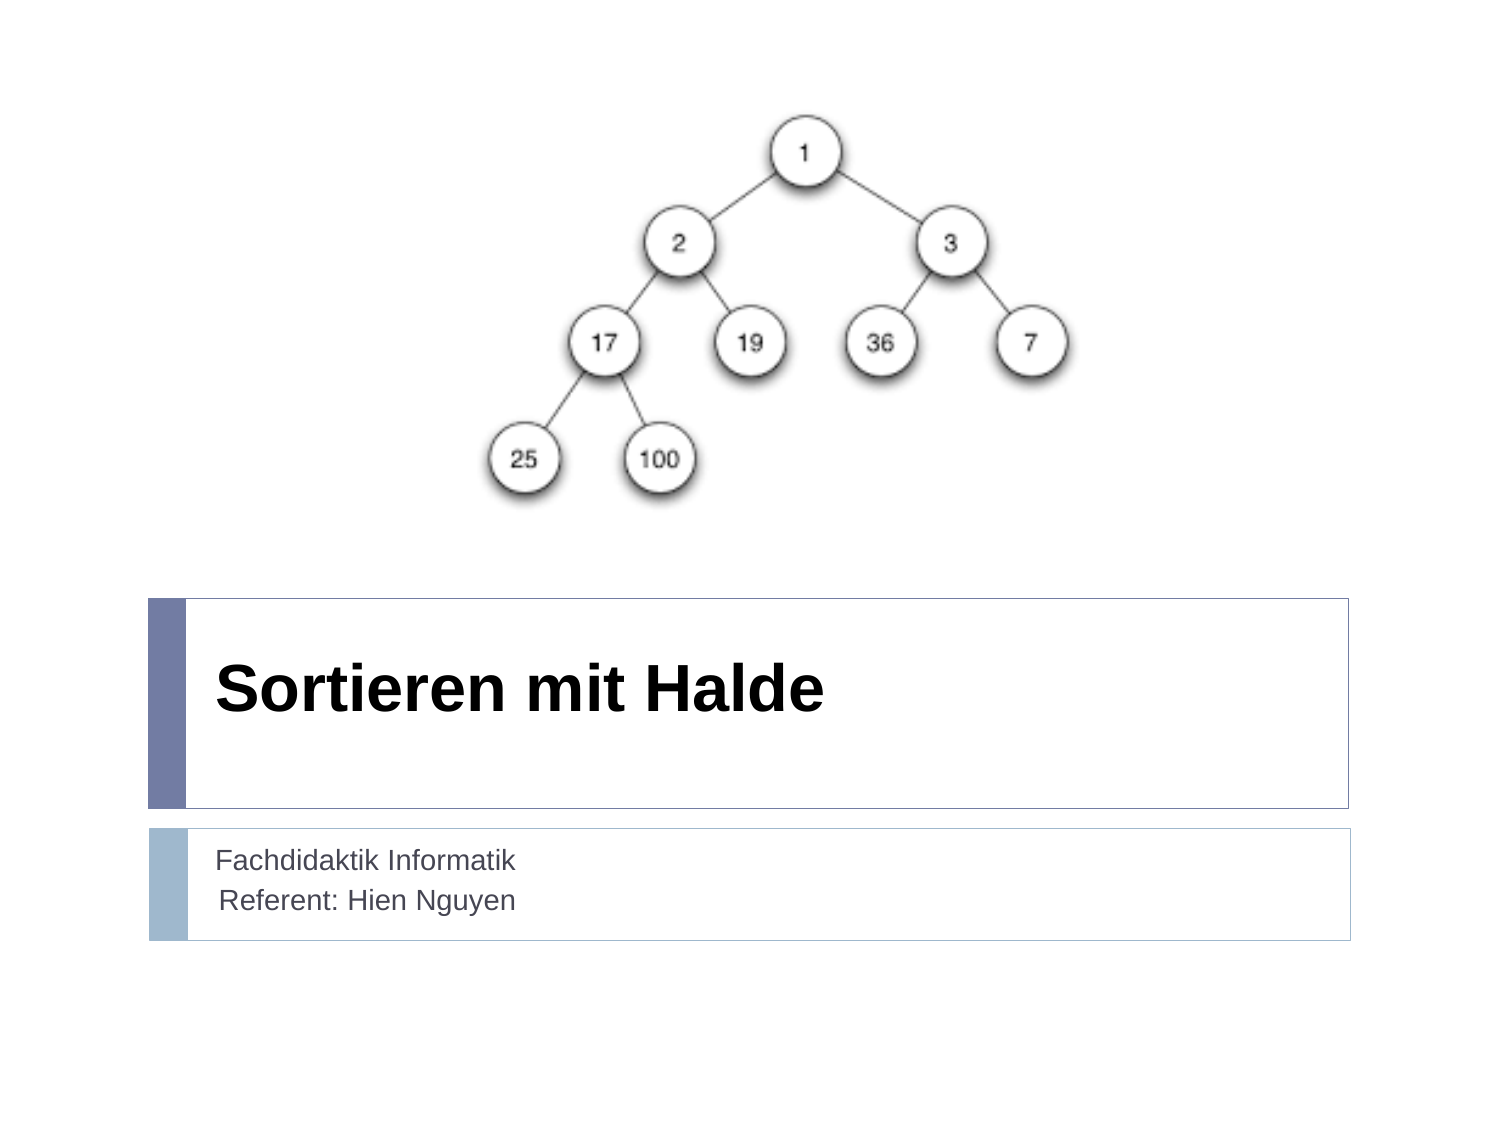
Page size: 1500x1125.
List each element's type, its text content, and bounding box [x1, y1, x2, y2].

title Sortieren mit Halde [200, 637, 1326, 801]
picture [442, 101, 1121, 539]
subtitle Fachdidaktik Informatik Referent: Hien Nguyen [200, 840, 1326, 929]
